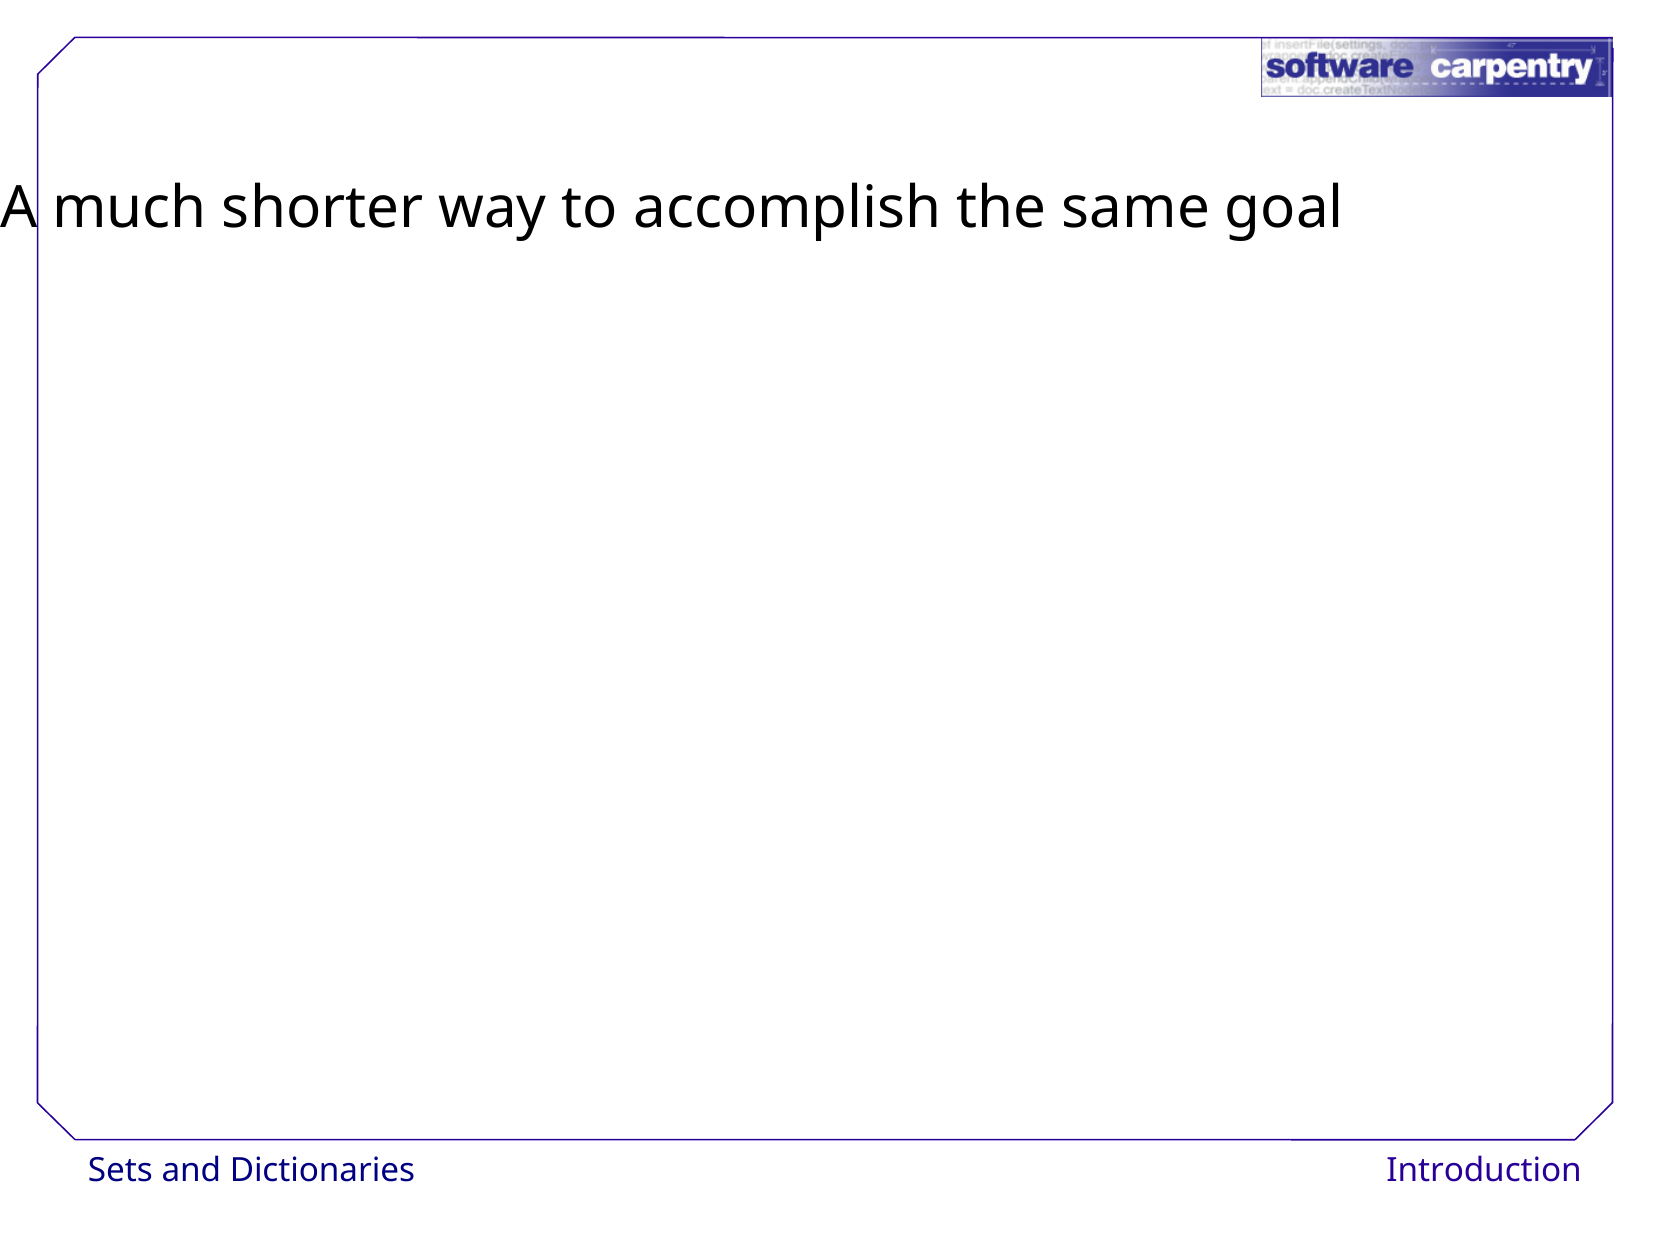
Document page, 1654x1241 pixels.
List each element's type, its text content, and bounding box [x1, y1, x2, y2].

picture [1261, 39, 1613, 97]
text_box A much shorter way to accomplish the same goal [0, 126, 1509, 248]
